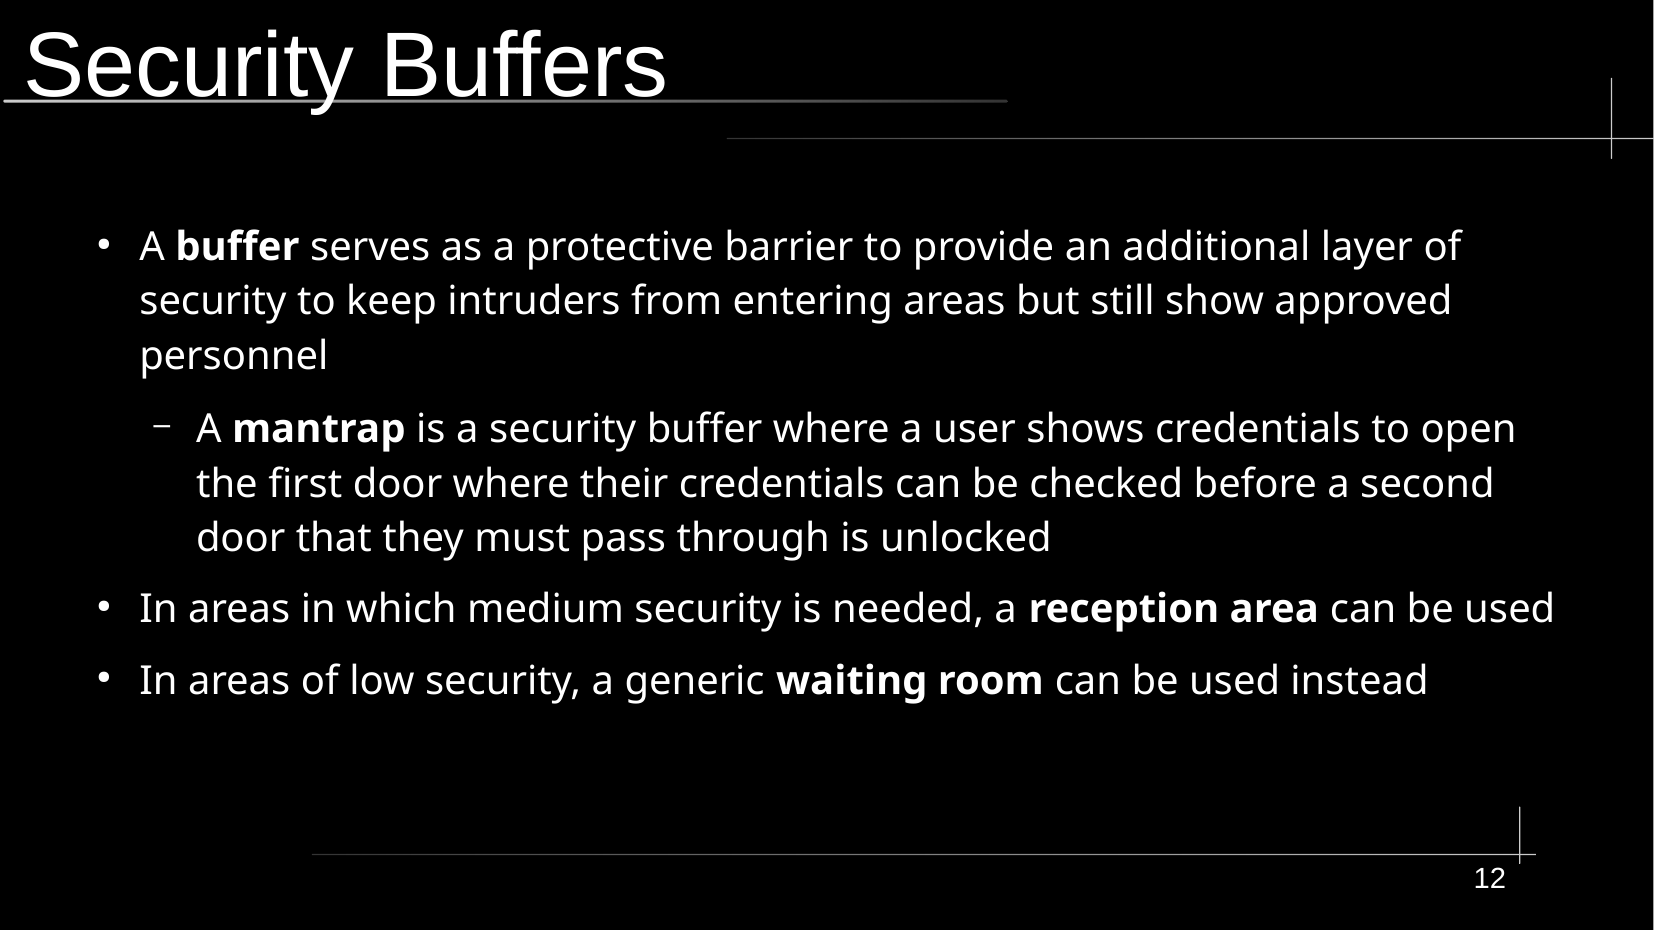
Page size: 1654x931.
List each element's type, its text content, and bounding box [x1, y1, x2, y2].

title Security Buffers [23, 11, 1589, 119]
list A buffer serves as a protective barrier to provide an additional layer of security to keep intruders from entering areas but still show approved personnel A mantrap is a security buffer where a user shows credentials to open the first door where their credentials can be checked before a second door that they must pass through is unlocked In areas in which medium security is needed, a reception area can be used In areas of low security, a generic waiting room can be used instead [82, 217, 1571, 758]
